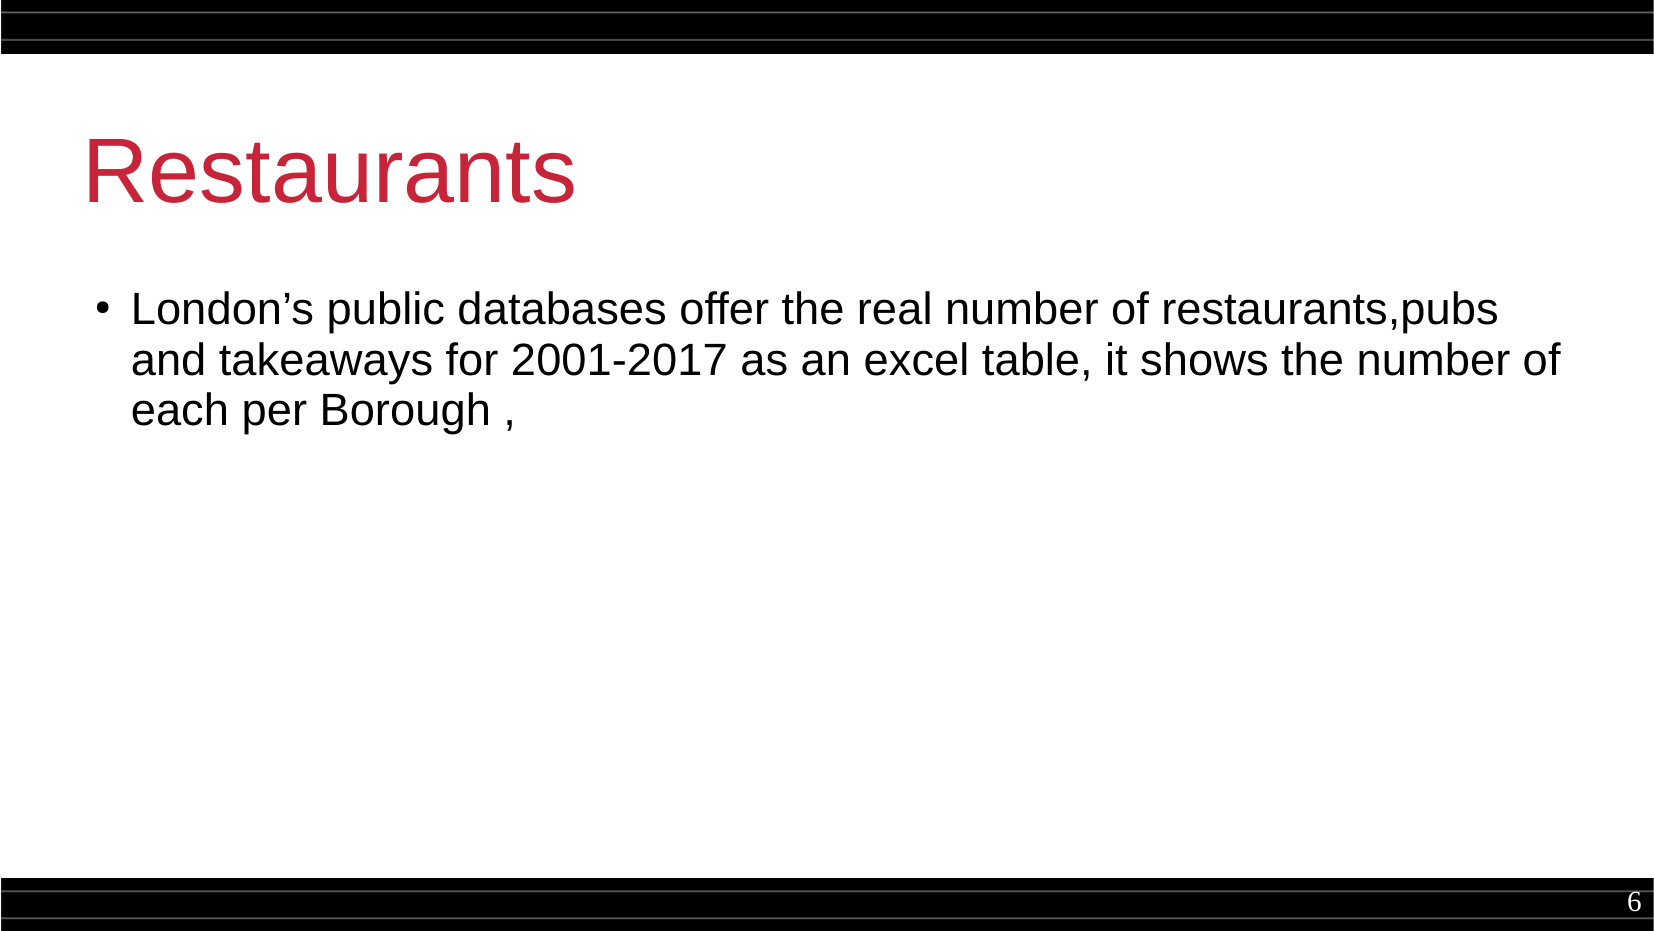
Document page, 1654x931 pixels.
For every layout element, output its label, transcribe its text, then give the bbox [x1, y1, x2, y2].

picture [1, 0, 1654, 54]
picture [1, 878, 1654, 931]
list London’s public databases offer the real number of restaurants,pubs and takeaways for 2001-2017 as an excel table, it shows the number of each per Borough , [82, 283, 1571, 438]
title Restaurants [82, 92, 1571, 249]
